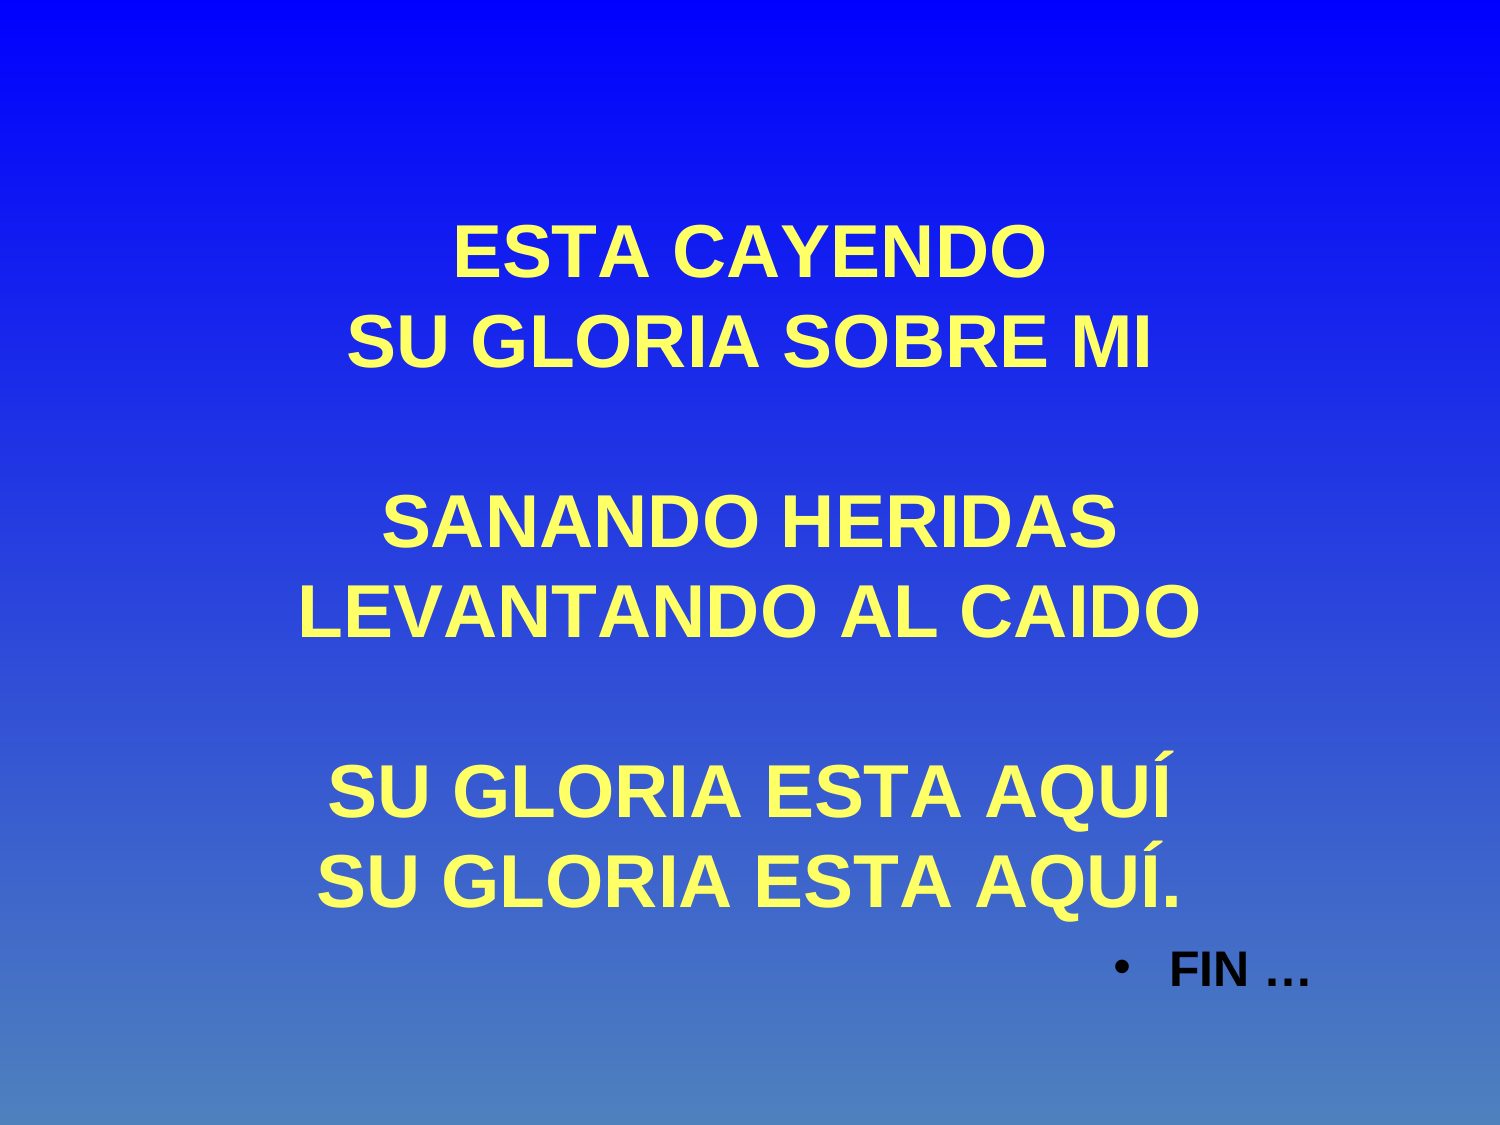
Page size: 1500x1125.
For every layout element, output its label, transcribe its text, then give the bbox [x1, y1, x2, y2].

text_box FIN … [616, 928, 1329, 1012]
text_box ESTA CAYENDO SU GLORIA SOBRE MI SANANDO HERIDAS LEVANTANDO AL CAIDO SU GLORIA ESTA AQUÍ SU GLORIA ESTA AQUÍ. [75, 468, 1426, 657]
